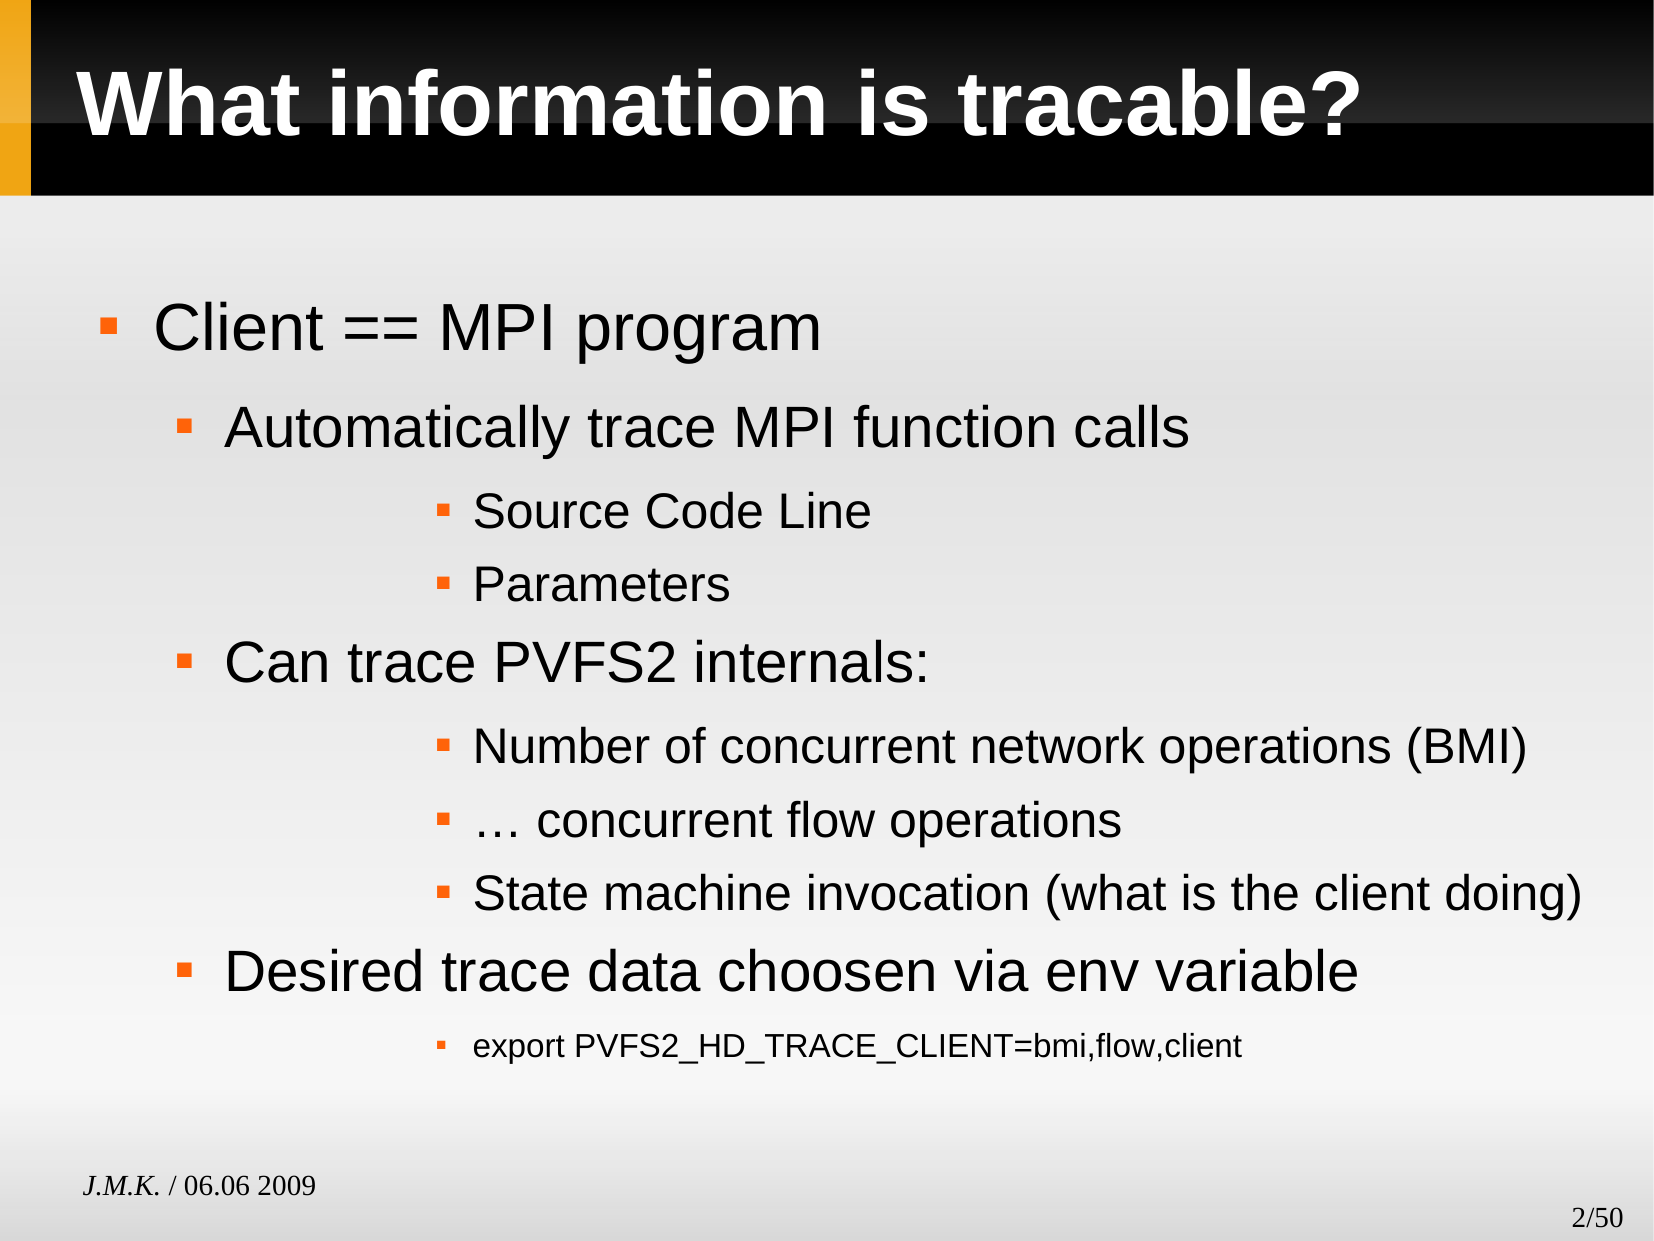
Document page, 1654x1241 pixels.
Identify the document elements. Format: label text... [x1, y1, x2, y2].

list Client == MPI program Automatically trace MPI function calls Source Code Line Parameters Can trace PVFS2 internals: Number of concurrent network operations (BMI) … concurrent flow operations State machine invocation (what is the client doing) Desired trace data choosen via env variable export PVFS2_HD_TRACE_CLIENT=bmi,flow,client [82, 290, 1625, 1158]
picture [0, 0, 1654, 1241]
title What information is tracable? [76, 7, 1565, 200]
